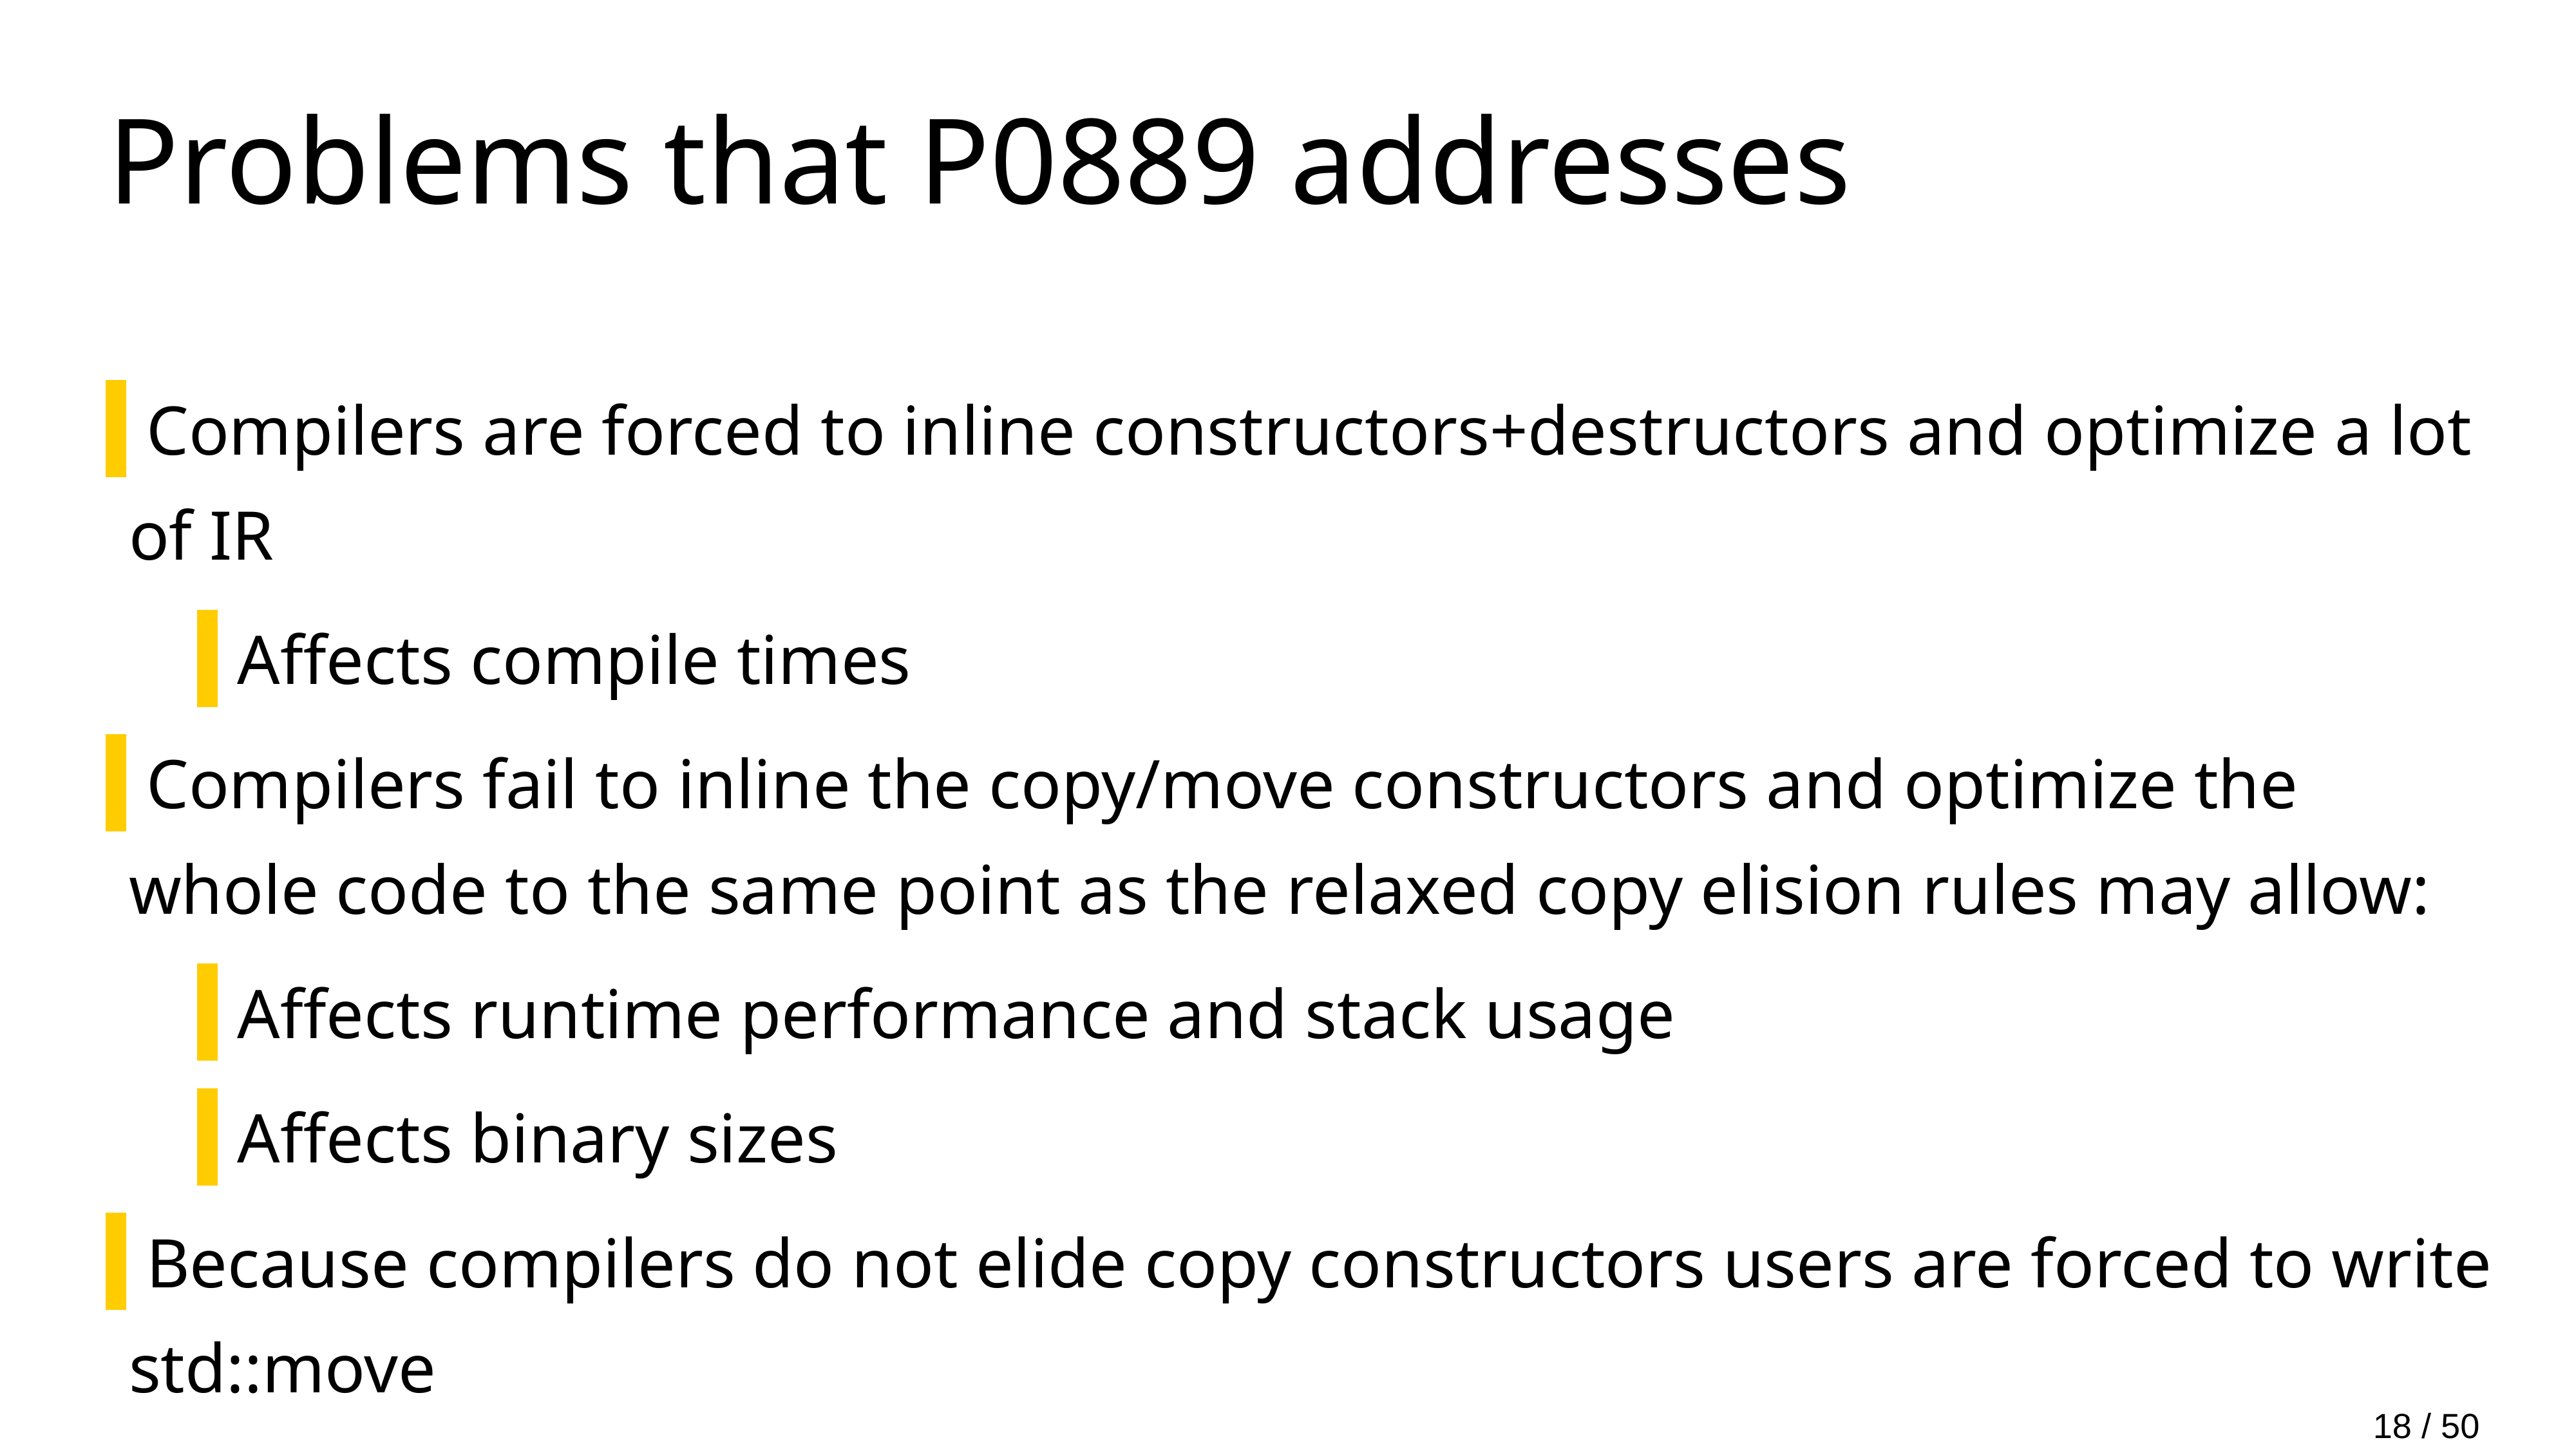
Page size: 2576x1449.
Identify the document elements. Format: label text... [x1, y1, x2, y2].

text_box Compilers are forced to inline constructors+destructors and optimize a lot of IR Affects compile times Compilers fail to inline the copy/move constructors and optimize the whole code to the same point as the relaxed copy elision rules may allow: Affects runtime performance and stack usage Affects binary sizes Because compilers do not elide copy constructors users are forced to write std::move [96, 364, 2512, 1419]
title Problems that P0889 addresses [108, 80, 2468, 242]
text_box <number> / 50 [2363, 1402, 2576, 1449]
